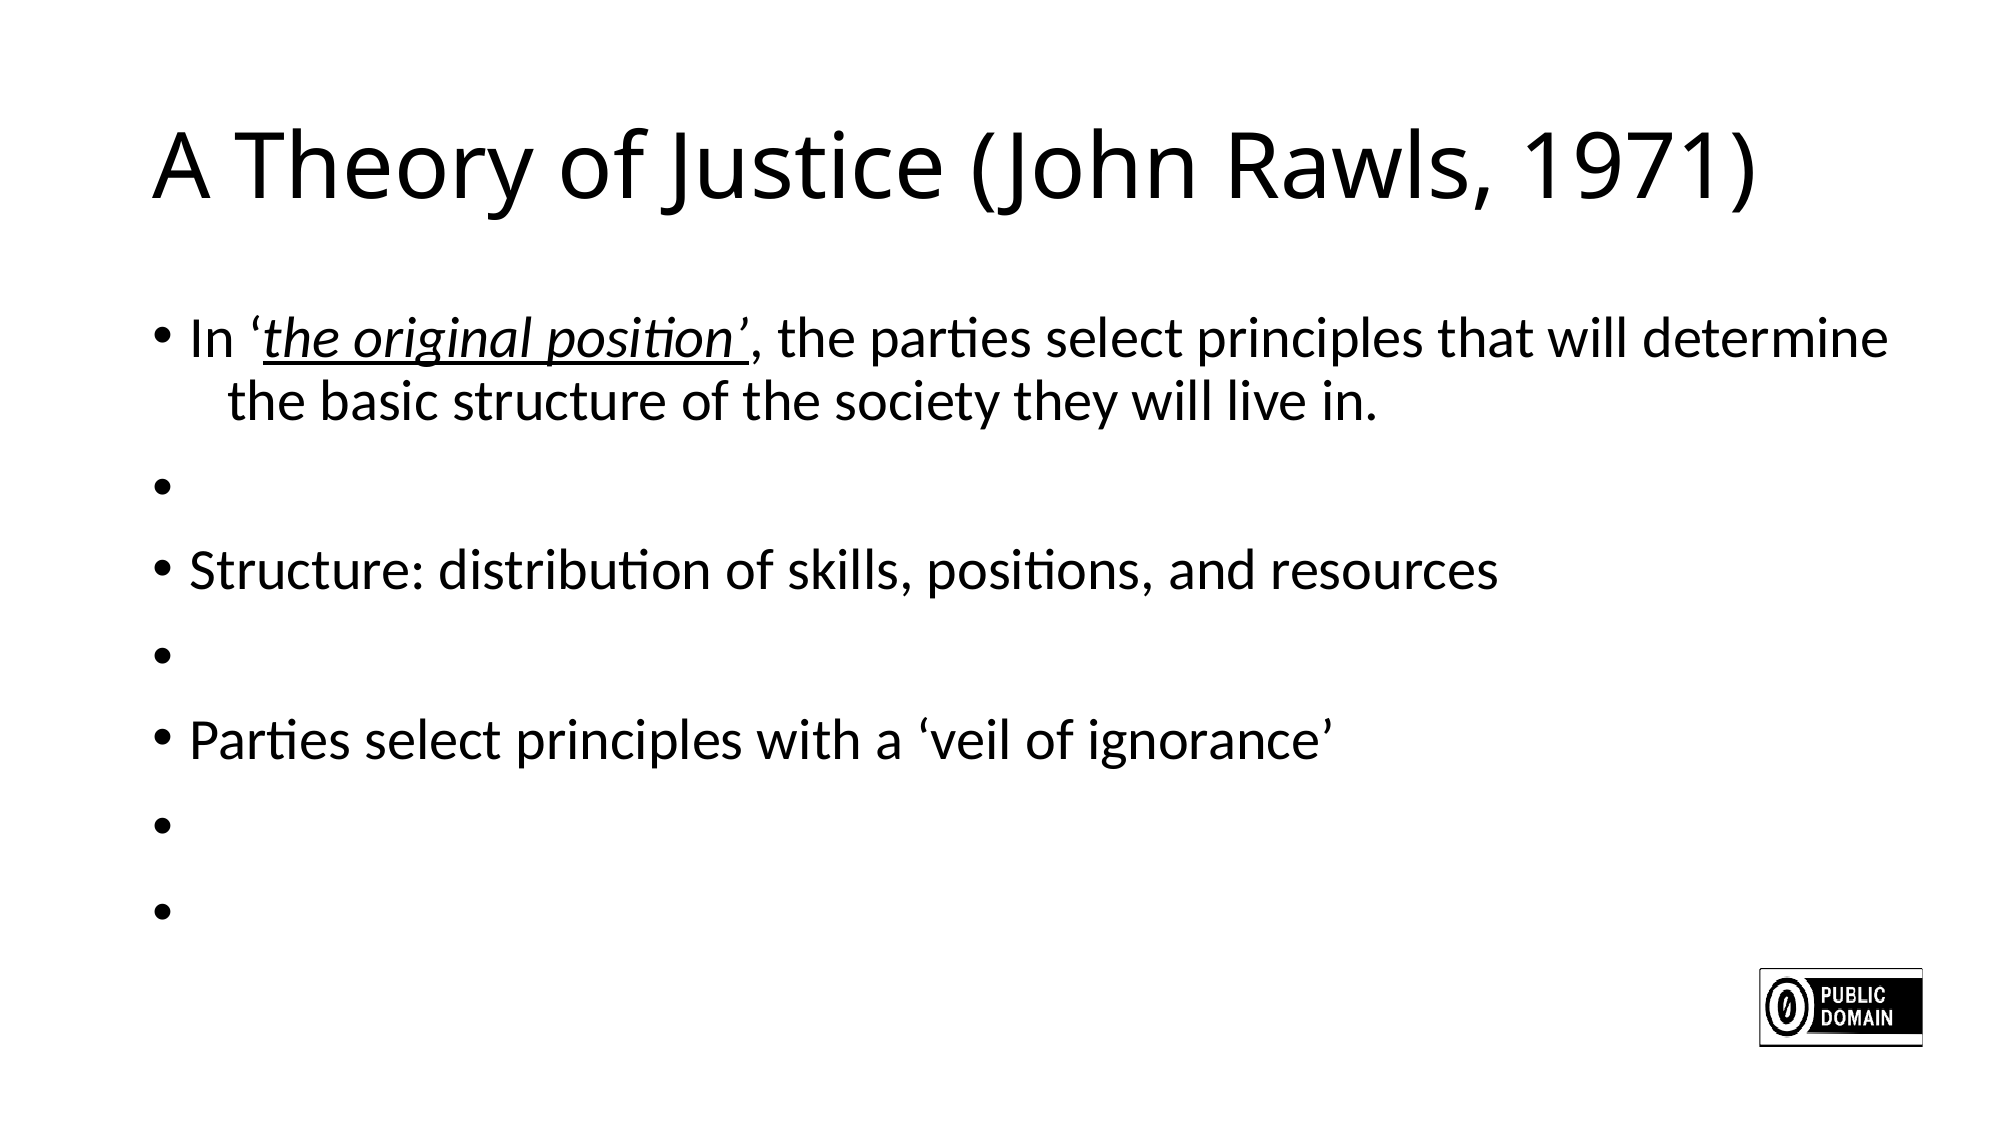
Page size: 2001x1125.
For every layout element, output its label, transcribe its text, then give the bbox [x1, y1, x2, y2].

text_box [1759, 1014, 1923, 1047]
title A Theory of Justice (John Rawls, 1971) [137, 59, 1863, 278]
list In ‘the original position’, the parties select principles that will determine the basic structure of the society they will live in. Structure: distribution of skills, positions, and resources Parties select principles with a ‘veil of ignorance’ [137, 299, 1963, 1014]
